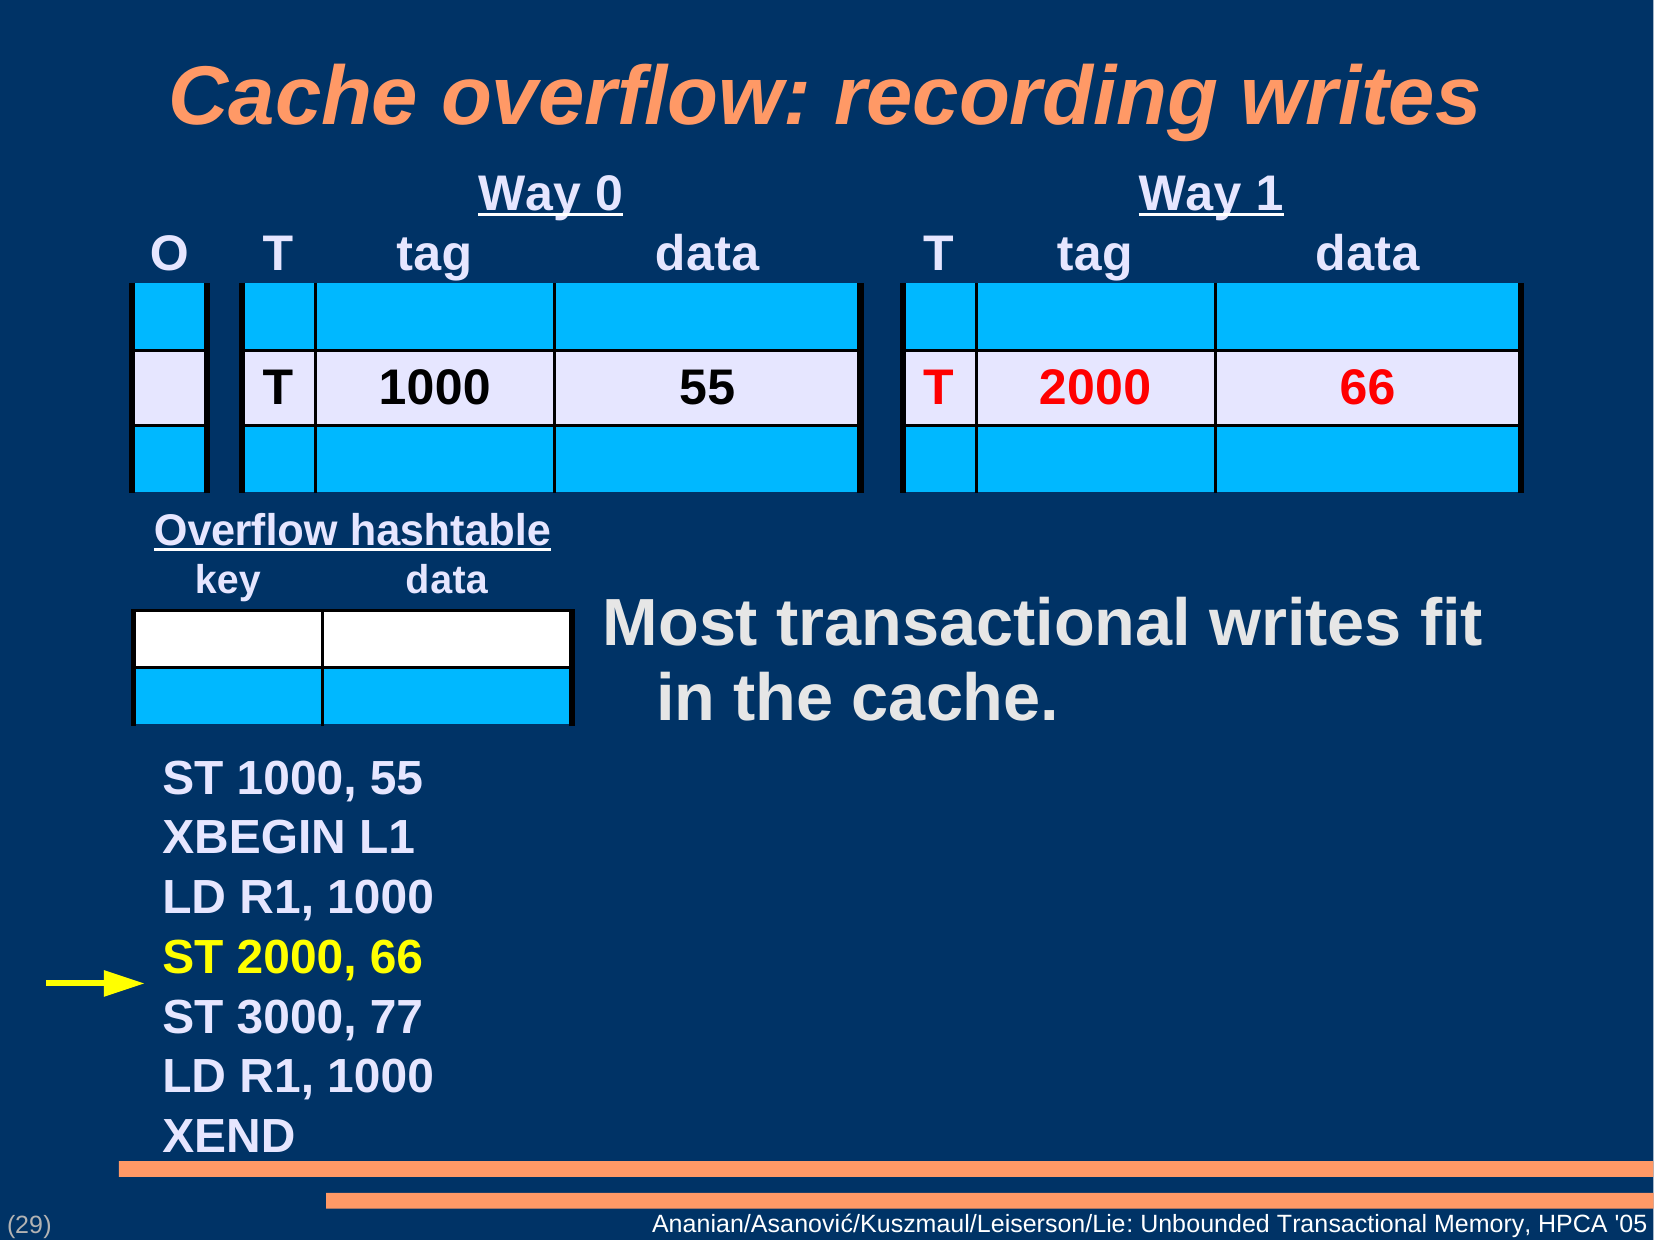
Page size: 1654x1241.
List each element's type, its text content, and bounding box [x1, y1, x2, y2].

list Most transactional writes fit in the cache. [585, 585, 1561, 1140]
text_box ST 1000, 55 XBEGIN L1 LD R1, 1000 ST 2000, 66 ST 3000, 77 LD R1, 1000 XEND [162, 750, 435, 1163]
chart [127, 163, 1527, 495]
title Cache overflow: recording writes [51, 28, 1600, 163]
chart [128, 508, 577, 727]
